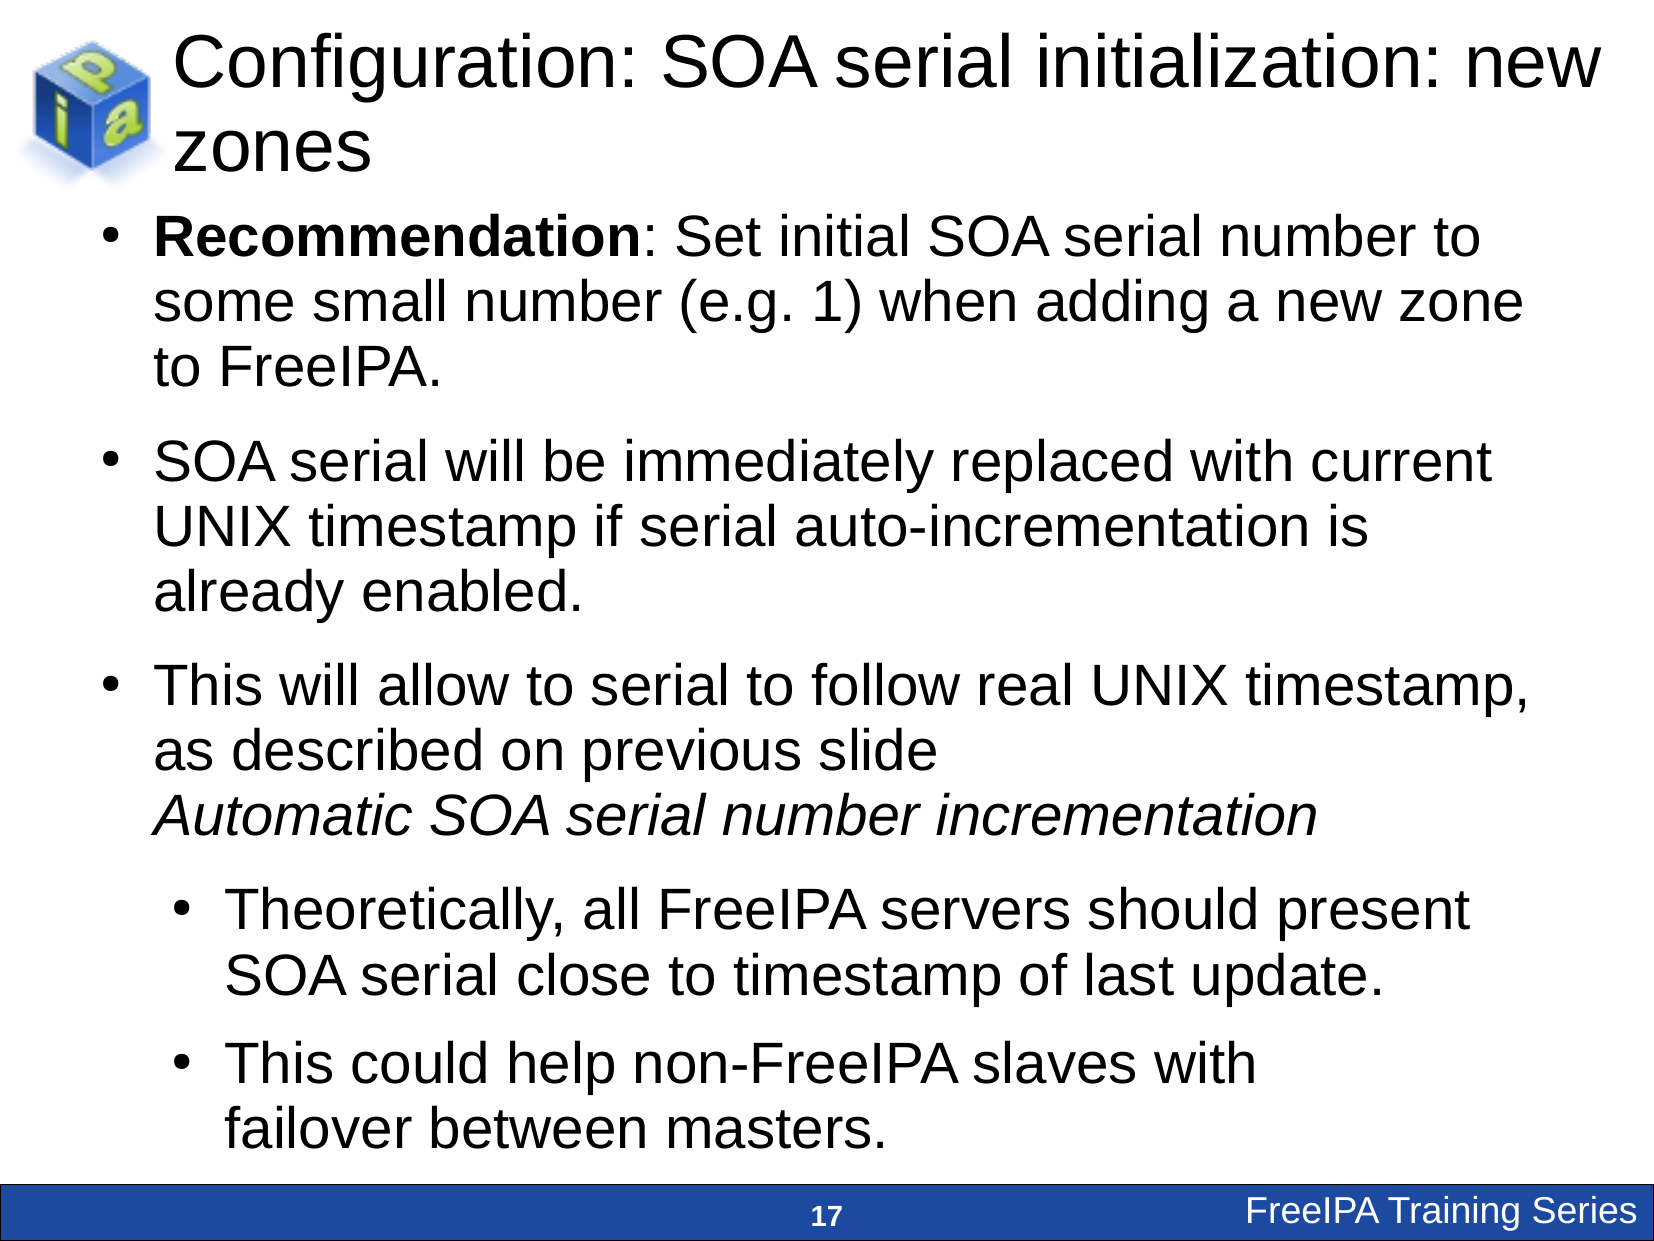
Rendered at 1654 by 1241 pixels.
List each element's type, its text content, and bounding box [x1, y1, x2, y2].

picture [17, 34, 165, 193]
title Configuration: SOA serial initialization: new zones [172, 0, 1610, 208]
list Recommendation: Set initial SOA serial number to some small number (e.g. 1) when adding a new zone to FreeIPA. SOA serial will be immediately replaced with current UNIX timestamp if serial auto-incrementation is already enabled. This will allow to serial to follow real UNIX timestamp, as described on previous slide Automatic SOA serial number incrementation Theoretically, all FreeIPA servers should present SOA serial close to timestamp of last update. This could help non-FreeIPA slaves with failover between masters. [82, 203, 1571, 1161]
